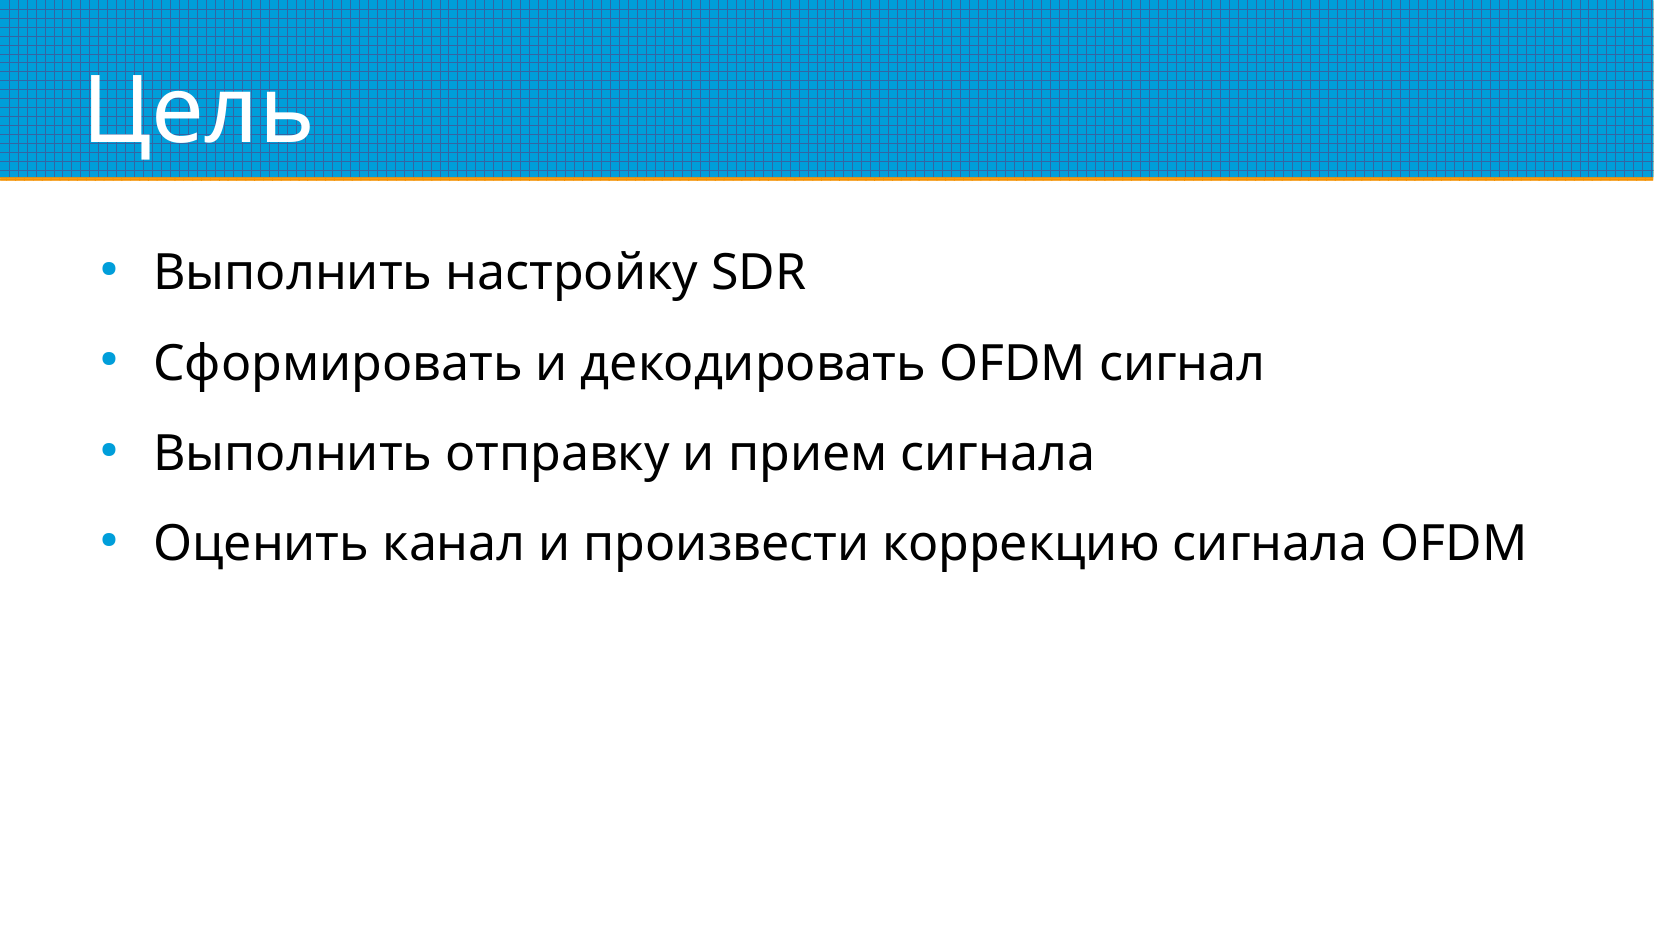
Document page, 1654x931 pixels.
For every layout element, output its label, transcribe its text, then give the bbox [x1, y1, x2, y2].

list Выполнить настройку SDR Сформировать и декодировать OFDM сигнал Выполнить отправку и прием сигнала Оценить канал и произвести коррекцию сигнала OFDM [82, 236, 1563, 811]
title Цель [82, 14, 1571, 171]
